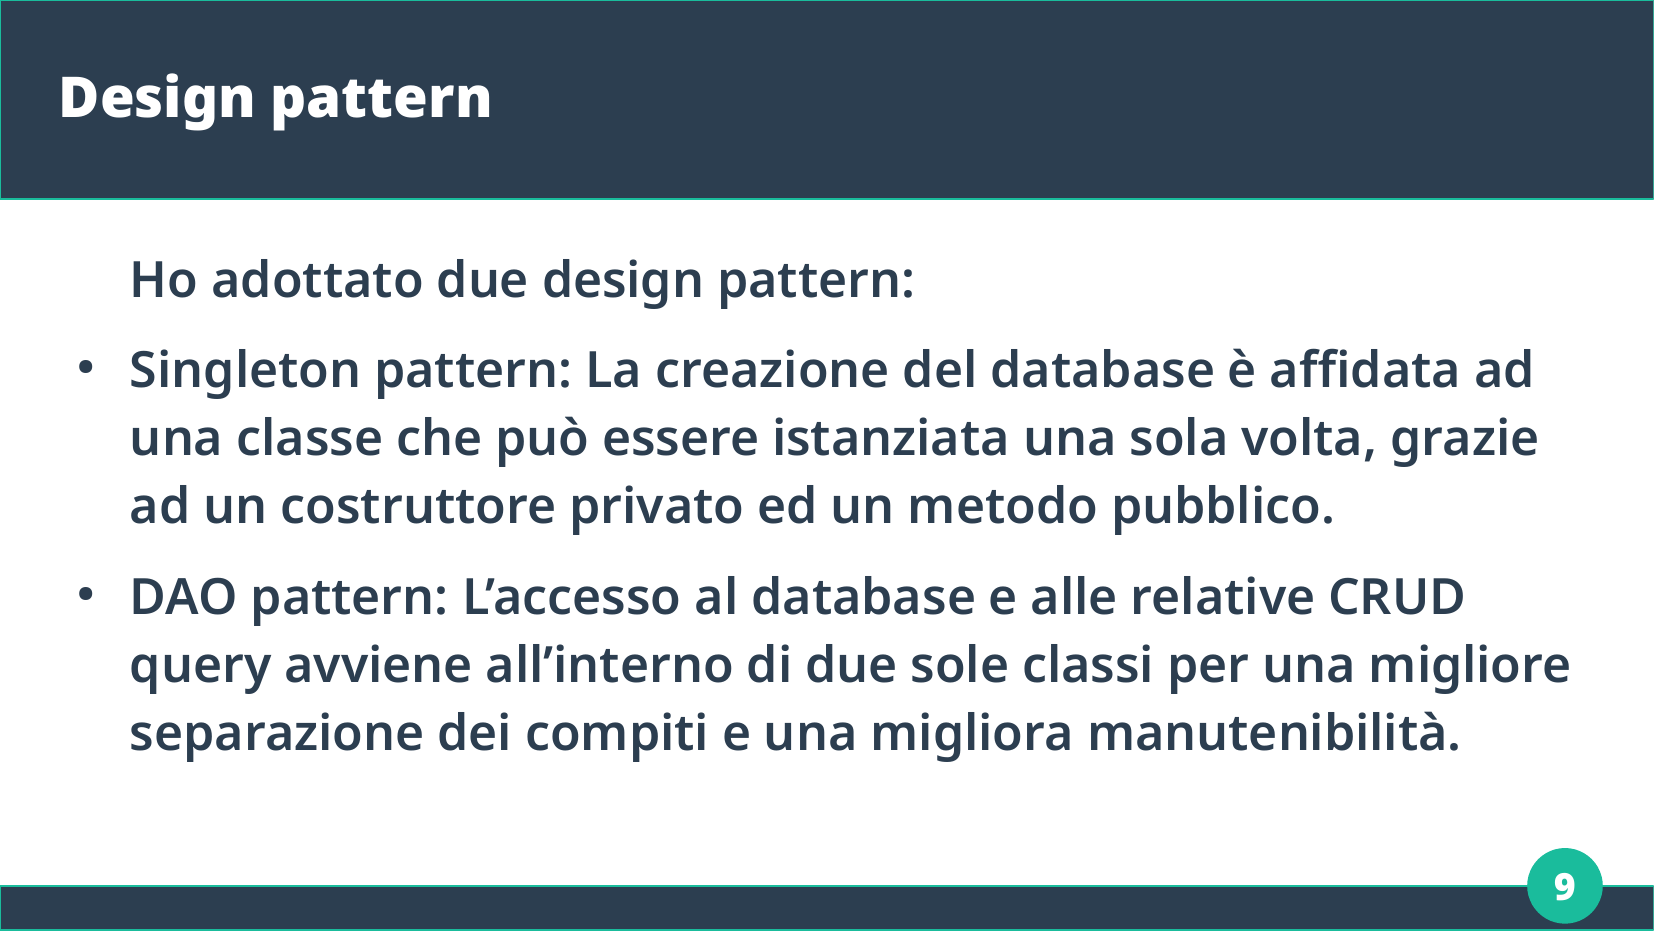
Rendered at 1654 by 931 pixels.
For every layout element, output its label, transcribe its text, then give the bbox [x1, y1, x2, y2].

list Ho adottato due design pattern: Singleton pattern: La creazione del database è affidata ad una classe che può essere istanziata una sola volta, grazie ad un costruttore privato ed un metodo pubblico. DAO pattern: L’accesso al database e alle relative CRUD query avviene all’interno di due sole classi per una migliore separazione dei compiti e una migliora manutenibilità. [59, 243, 1595, 864]
title Design pattern [59, 37, 1595, 155]
